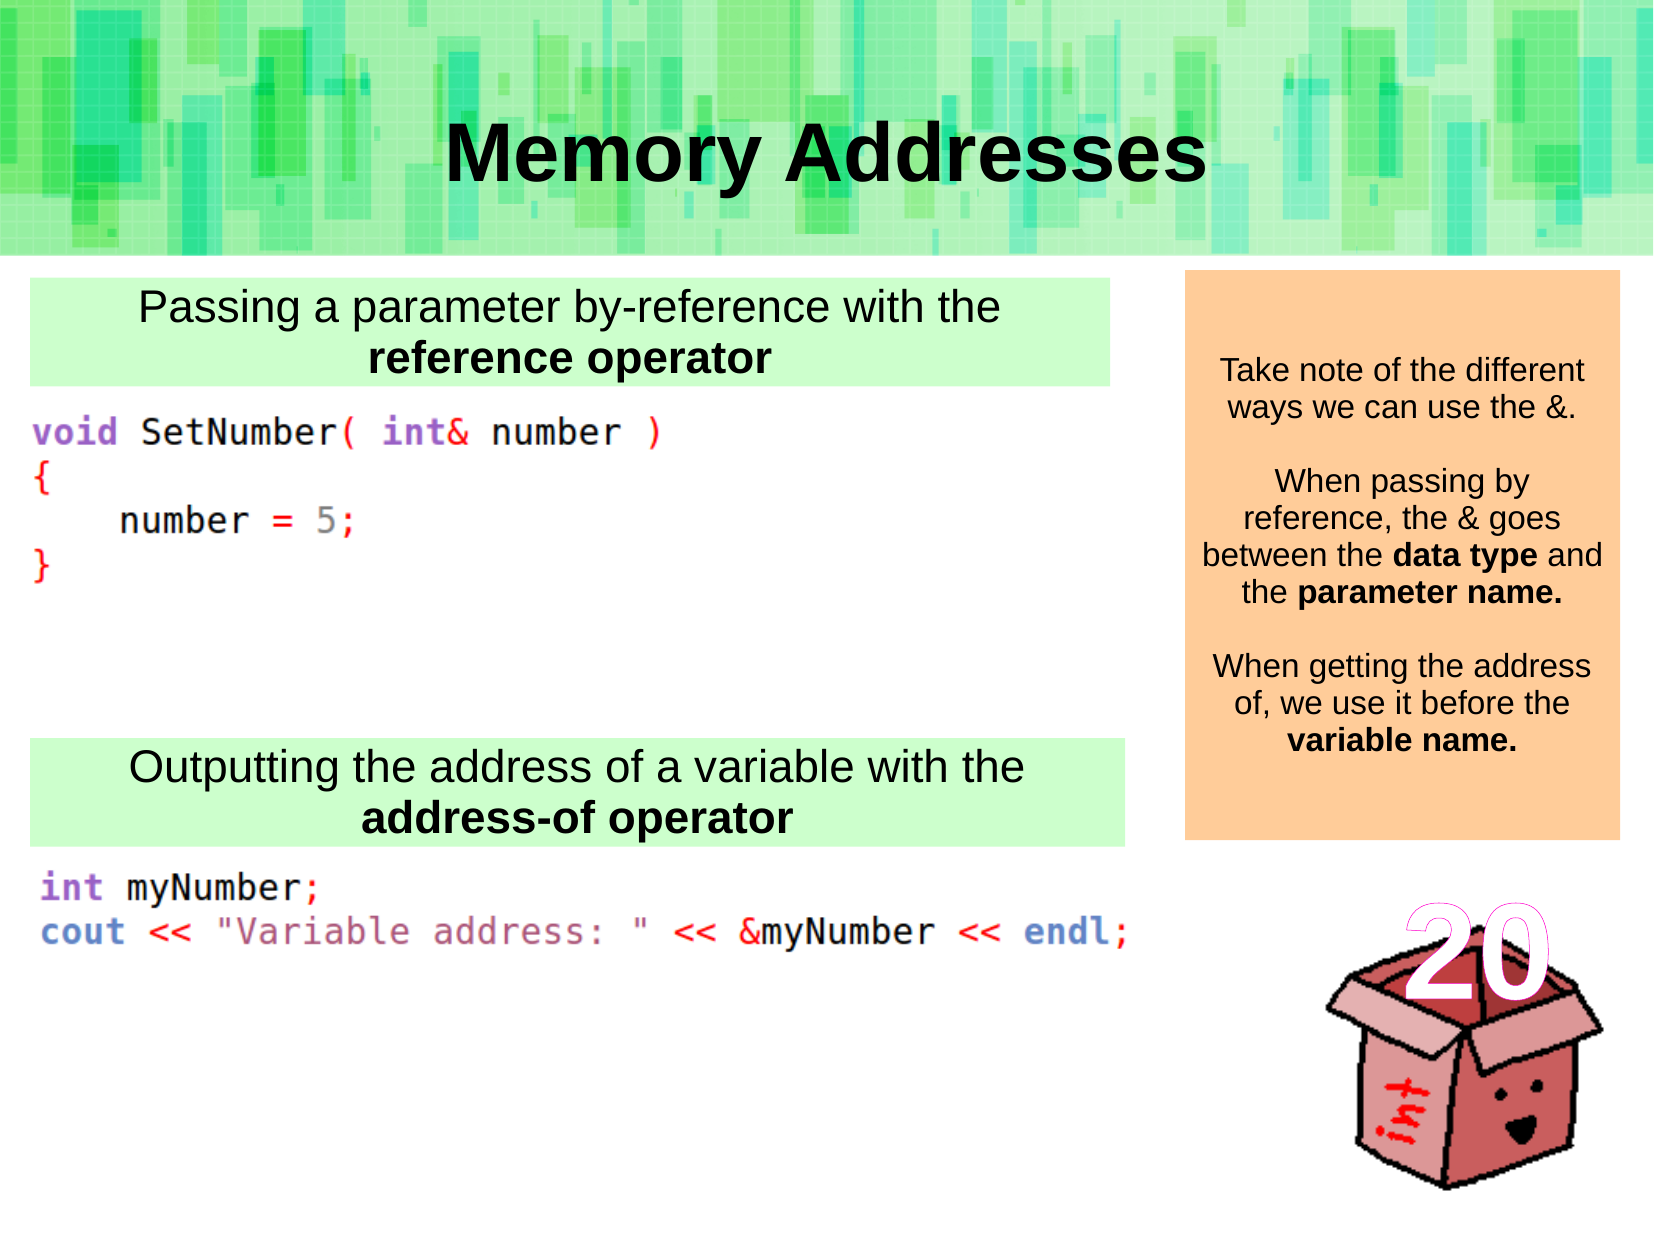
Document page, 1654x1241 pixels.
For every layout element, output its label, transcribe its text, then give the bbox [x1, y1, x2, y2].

picture [0, 0, 1654, 1241]
text_box Passing a parameter by-reference with the reference operator [30, 277, 1111, 387]
text_box Outputting the address of a variable with the address-of operator [30, 738, 1126, 847]
text_box Take note of the different ways we can use the &. When passing by reference, the & goes between the data type and the parameter name. When getting the address of, we use it before the variable name. [1185, 270, 1621, 841]
title Memory Addresses [82, 49, 1571, 257]
text_box 20 [1335, 871, 1621, 1032]
